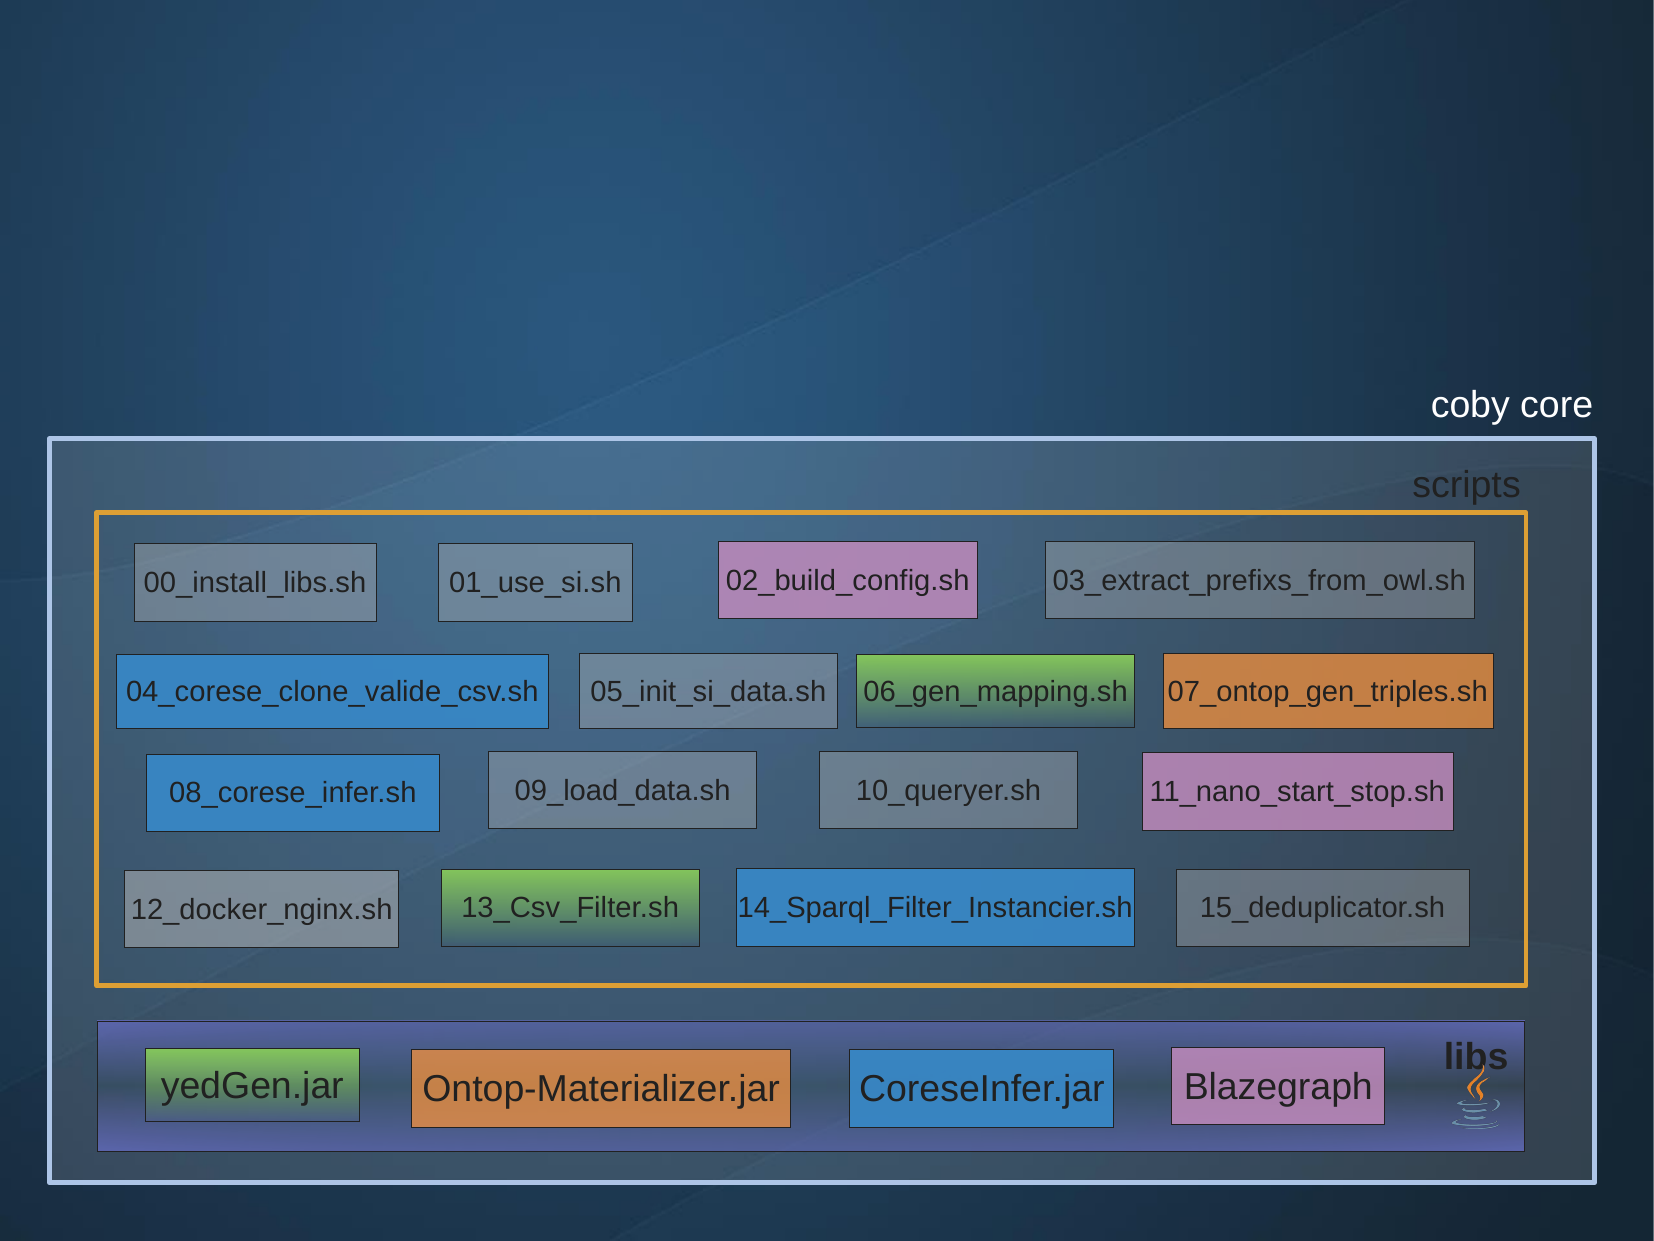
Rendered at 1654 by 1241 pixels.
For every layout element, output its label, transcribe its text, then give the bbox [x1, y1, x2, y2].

text_box [1415, 901, 1428, 917]
text_box CoreseInfer.jar [145, 1056, 360, 1061]
text_box [848, 901, 861, 923]
text_box [1318, 782, 1333, 801]
text_box 11_nano_start_stop.sh [441, 870, 700, 880]
text_box [1306, 685, 1319, 707]
text_box [978, 685, 998, 701]
text_box [864, 681, 878, 701]
text_box [279, 685, 292, 701]
text_box [353, 786, 367, 802]
text_box [242, 903, 256, 919]
text_box [1397, 685, 1410, 707]
text_box [1265, 901, 1279, 917]
text_box [127, 681, 141, 701]
text_box [1002, 685, 1017, 701]
text_box [633, 901, 640, 917]
text_box [912, 685, 925, 707]
text_box Ontop-Materializer.jar [145, 1048, 360, 1056]
text_box [1201, 897, 1214, 917]
text_box [1019, 685, 1032, 707]
text_box [259, 903, 266, 919]
text_box [352, 571, 364, 592]
text_box [300, 685, 314, 701]
text_box [228, 898, 240, 919]
text_box [873, 780, 887, 800]
text_box [857, 780, 870, 800]
text_box [1048, 901, 1061, 917]
text_box [822, 901, 837, 917]
text_box [1275, 685, 1288, 707]
text_box [1373, 898, 1381, 917]
text_box 02_build_config.sh [116, 668, 550, 674]
text_box [143, 681, 157, 701]
text_box [649, 901, 662, 917]
text_box [473, 685, 486, 701]
text_box [762, 682, 770, 701]
text_box [787, 897, 804, 917]
text_box [200, 576, 212, 592]
text_box [570, 784, 584, 800]
text_box [1358, 901, 1373, 917]
text_box [458, 685, 471, 701]
text_box [290, 786, 304, 802]
text_box [995, 784, 1002, 800]
text_box [545, 902, 559, 917]
text_box [229, 573, 237, 592]
text_box [160, 572, 174, 592]
text_box [840, 901, 847, 917]
text_box [978, 784, 992, 800]
text_box 11_nano_start_stop.sh [145, 1063, 360, 1067]
text_box 12_docker_nginx.sh [116, 654, 550, 665]
text_box [1007, 898, 1015, 917]
text_box [676, 784, 691, 800]
text_box [259, 786, 273, 802]
text_box [180, 898, 193, 919]
text_box [364, 686, 378, 701]
text_box [693, 685, 706, 701]
text_box [718, 569, 978, 612]
text_box [238, 576, 253, 592]
text_box [1365, 782, 1373, 801]
text_box [212, 903, 225, 919]
text_box 02_build_config.sh [856, 665, 1135, 673]
text_box [97, 1020, 1525, 1049]
text_box [562, 576, 575, 592]
text_box [607, 681, 621, 701]
text_box [1473, 680, 1485, 701]
text_box [330, 786, 342, 802]
text_box [362, 903, 375, 919]
text_box [1434, 685, 1447, 701]
text_box [531, 901, 544, 917]
text_box [1033, 901, 1045, 917]
text_box [529, 576, 543, 592]
text_box [99, 515, 1524, 571]
text_box [196, 903, 210, 919]
text_box [700, 784, 713, 800]
text_box 11_nano_start_stop.sh [124, 874, 399, 881]
text_box [1315, 901, 1328, 923]
text_box [616, 901, 630, 917]
text_box [170, 782, 184, 802]
text_box 11_nano_start_stop.sh [1176, 868, 1470, 872]
text_box [463, 897, 476, 917]
text_box [668, 682, 676, 701]
text_box [944, 901, 951, 917]
text_box [807, 901, 820, 923]
text_box [478, 897, 492, 917]
text_box [1249, 896, 1262, 917]
text_box [747, 685, 762, 701]
text_box [298, 571, 311, 592]
text_box [515, 780, 529, 800]
text_box [1300, 785, 1315, 801]
text_box 11_nano_start_stop.sh [488, 751, 758, 756]
text_box [716, 779, 728, 800]
text_box CoreseInfer.jar [146, 754, 440, 759]
text_box [889, 897, 904, 917]
text_box [175, 685, 188, 701]
text_box [380, 685, 395, 701]
text_box [218, 786, 231, 802]
text_box 01_use_si.sh [1163, 653, 1494, 663]
text_box [144, 572, 158, 592]
text_box [1097, 685, 1110, 701]
text_box 01_use_si.sh [1176, 875, 1470, 879]
text_box [438, 594, 633, 612]
text_box [148, 899, 162, 919]
text_box [216, 576, 229, 592]
text_box [339, 904, 352, 919]
text_box [937, 784, 951, 800]
text_box [1165, 781, 1178, 801]
text_box [386, 786, 399, 802]
text_box [1035, 685, 1048, 707]
text_box [607, 898, 615, 917]
text_box [250, 786, 257, 802]
text_box [426, 685, 440, 701]
text_box [1415, 785, 1428, 801]
text_box [499, 577, 511, 592]
text_box [651, 784, 666, 800]
text_box 02_build_config.sh [579, 665, 838, 673]
picture [0, 0, 1654, 1241]
text_box [313, 576, 326, 592]
text_box [1245, 785, 1259, 801]
text_box [946, 685, 958, 701]
text_box [1258, 685, 1272, 701]
text_box [232, 685, 245, 701]
text_box [1399, 901, 1406, 917]
text_box [607, 571, 619, 592]
text_box [186, 782, 200, 802]
text_box [603, 779, 616, 800]
text_box [1457, 685, 1470, 701]
text_box [450, 572, 464, 592]
text_box 02_build_config.sh [1163, 663, 1494, 672]
text_box [771, 685, 786, 701]
text_box [796, 685, 809, 701]
text_box [664, 896, 676, 917]
text_box [1374, 785, 1388, 801]
text_box [739, 897, 752, 917]
text_box [591, 681, 605, 701]
text_box [667, 781, 675, 800]
text_box [586, 784, 601, 800]
text_box 12_docker_nginx.sh [488, 756, 758, 765]
text_box [300, 903, 313, 925]
text_box [1370, 682, 1378, 701]
text_box [1322, 685, 1336, 701]
text_box [1168, 681, 1182, 701]
text_box [917, 898, 925, 917]
text_box [1197, 785, 1209, 801]
text_box 01_use_si.sh [856, 659, 1135, 665]
text_box [1430, 896, 1442, 917]
text_box [754, 897, 768, 917]
text_box [635, 779, 648, 800]
text_box [993, 901, 1006, 917]
text_box [486, 686, 500, 701]
text_box [531, 780, 545, 800]
text_box [1011, 784, 1024, 800]
text_box [207, 685, 214, 701]
text_box [1102, 901, 1115, 917]
text_box [49, 438, 1595, 571]
text_box [333, 685, 347, 701]
text_box [1234, 685, 1246, 701]
text_box [371, 786, 378, 802]
text_box [344, 781, 352, 802]
text_box [1016, 901, 1031, 917]
text_box [1058, 685, 1070, 701]
text_box [510, 897, 529, 917]
text_box [647, 685, 659, 701]
text_box [467, 572, 480, 592]
text_box [1213, 785, 1228, 801]
text_box [524, 680, 536, 701]
text_box 12_docker_nginx.sh [579, 653, 838, 659]
text_box 12_docker_nginx.sh [819, 754, 1078, 760]
text_box [233, 786, 247, 802]
text_box [1380, 685, 1387, 701]
text_box 12_docker_nginx.sh [146, 763, 440, 769]
text_box [324, 903, 336, 919]
text_box [880, 681, 894, 701]
text_box [1230, 785, 1242, 801]
text_box [955, 784, 976, 806]
text_box [190, 685, 204, 701]
text_box [731, 680, 744, 701]
text_box [591, 576, 604, 592]
text_box [1278, 785, 1291, 801]
text_box [1291, 782, 1299, 801]
text_box [1343, 901, 1356, 917]
text_box [275, 786, 288, 802]
text_box [1026, 779, 1038, 800]
text_box [1430, 780, 1442, 801]
text_box 01_use_si.sh [1142, 757, 1454, 767]
text_box [216, 685, 230, 701]
text_box [1281, 896, 1294, 917]
text_box [926, 901, 940, 917]
text_box [905, 784, 918, 806]
text_box [508, 685, 521, 701]
text_box [247, 685, 261, 701]
text_box [922, 785, 934, 800]
text_box [134, 595, 377, 612]
text_box [1248, 682, 1256, 701]
text_box [1184, 681, 1198, 701]
text_box [929, 685, 943, 701]
text_box [1391, 785, 1404, 807]
text_box [1340, 685, 1352, 701]
text_box [318, 685, 330, 701]
text_box [812, 680, 824, 701]
text_box [1087, 901, 1094, 917]
text_box [285, 903, 297, 919]
text_box [1299, 902, 1311, 917]
text_box [132, 899, 145, 919]
text_box [1351, 785, 1364, 801]
text_box [336, 576, 349, 592]
text_box [1118, 896, 1130, 917]
text_box [1151, 781, 1164, 801]
text_box [402, 781, 414, 802]
text_box [1382, 901, 1396, 917]
text_box [1045, 569, 1475, 612]
text_box [378, 898, 390, 919]
text_box [1073, 685, 1086, 707]
text_box [1418, 685, 1432, 701]
text_box [409, 680, 422, 701]
text_box [515, 576, 528, 592]
text_box [1217, 685, 1231, 701]
text_box [978, 901, 990, 917]
text_box [1070, 901, 1084, 917]
text_box [1113, 680, 1125, 701]
text_box [578, 897, 593, 917]
text_box [1216, 897, 1230, 917]
text_box 00_install_libs.sh [736, 874, 1135, 879]
